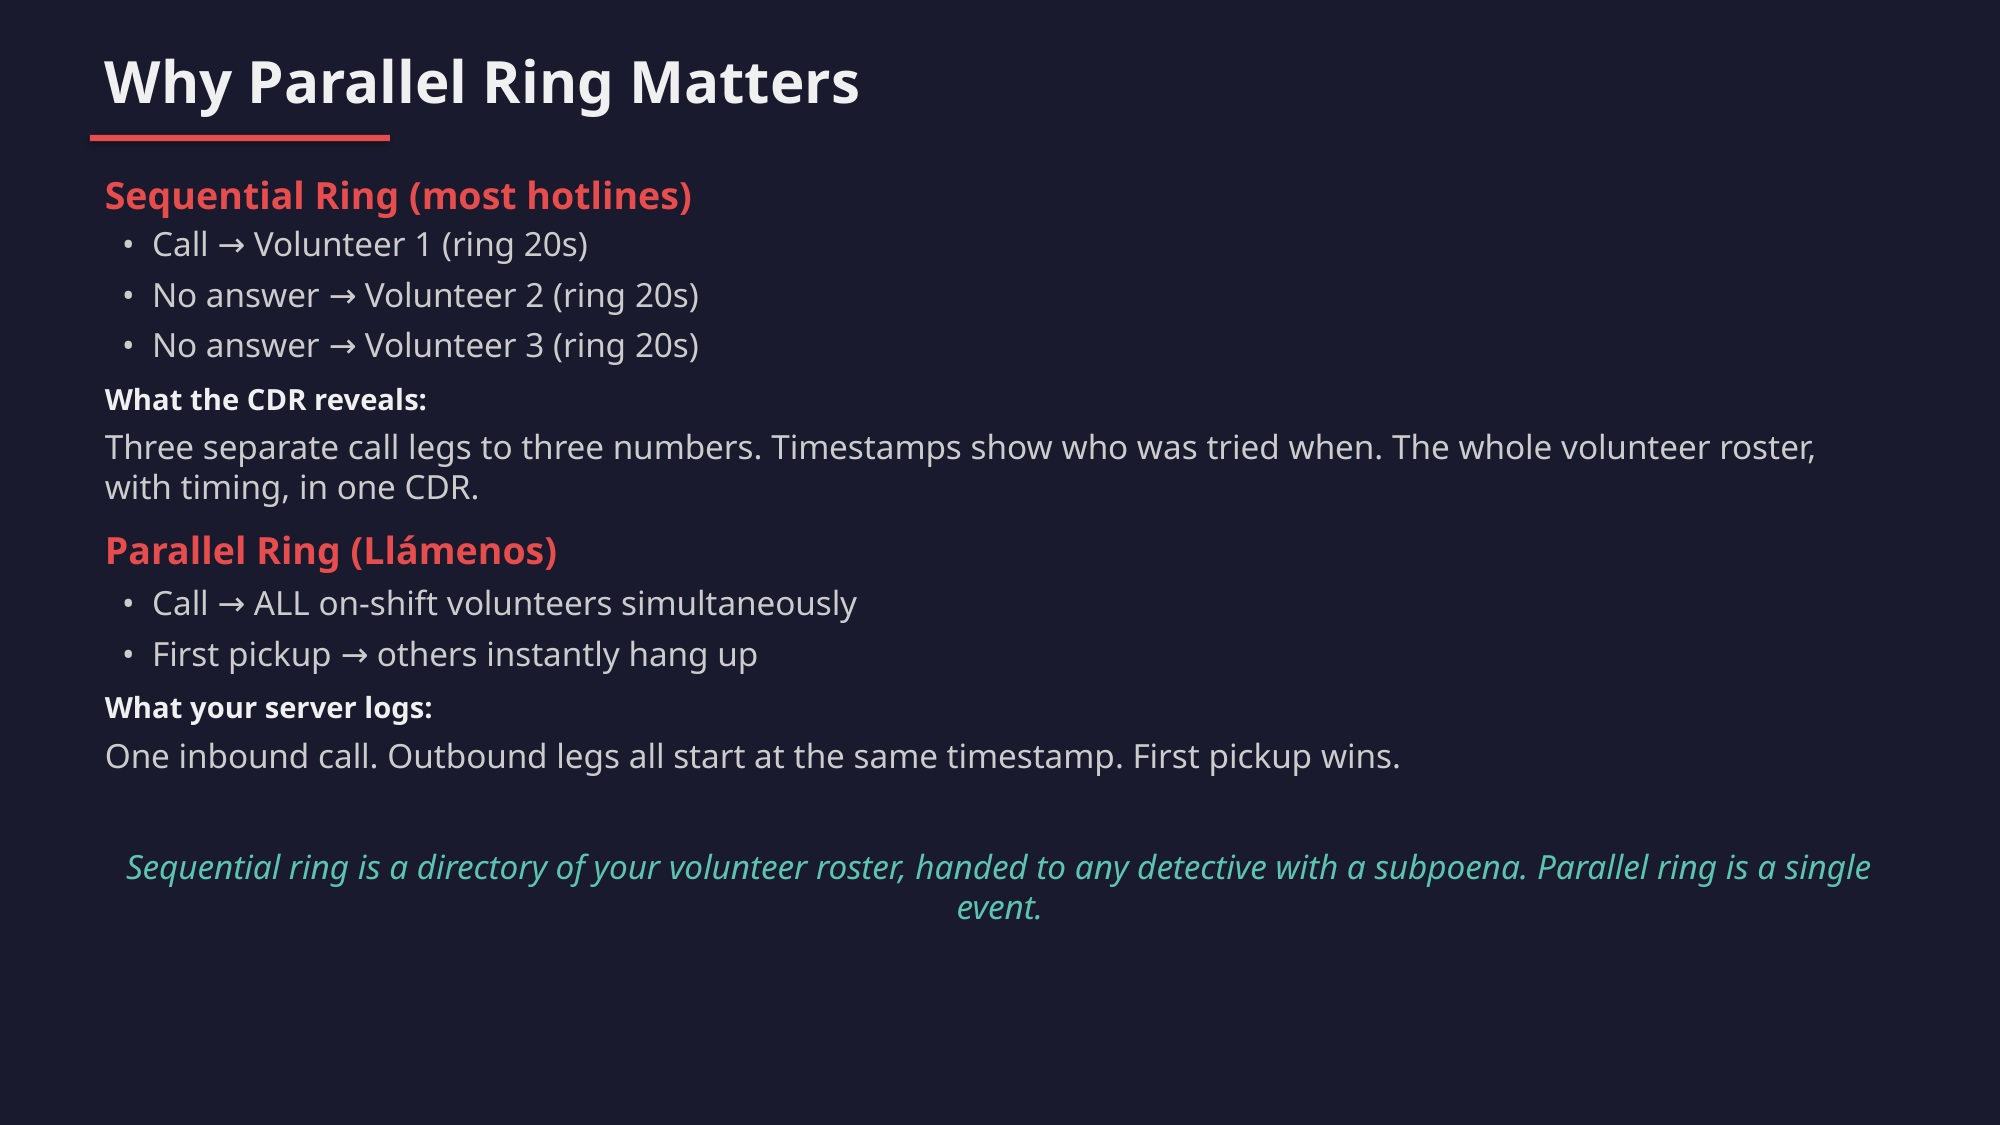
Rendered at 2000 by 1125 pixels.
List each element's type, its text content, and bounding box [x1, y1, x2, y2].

text_box Sequential Ring (most hotlines) • Call → Volunteer 1 (ring 20s) • No answer → Volunteer 2 (ring 20s) • No answer → Volunteer 3 (ring 20s) What the CDR reveals: Three separate call legs to three numbers. Timestamps show who was tried when. The whole volunteer roster, with timing, in one CDR. Parallel Ring (Llámenos) • Call → ALL on-shift volunteers simultaneously • First pickup → others instantly hang up What your server logs: One inbound call. Outbound legs all start at the same timestamp. First pickup wins. Sequential ring is a directory of your volunteer roster, handed to any detective with a subpoena. Parallel ring is a single event. [89, 164, 1910, 934]
text_box Why Parallel Ring Matters [89, 37, 1910, 123]
text_box [89, 134, 390, 142]
